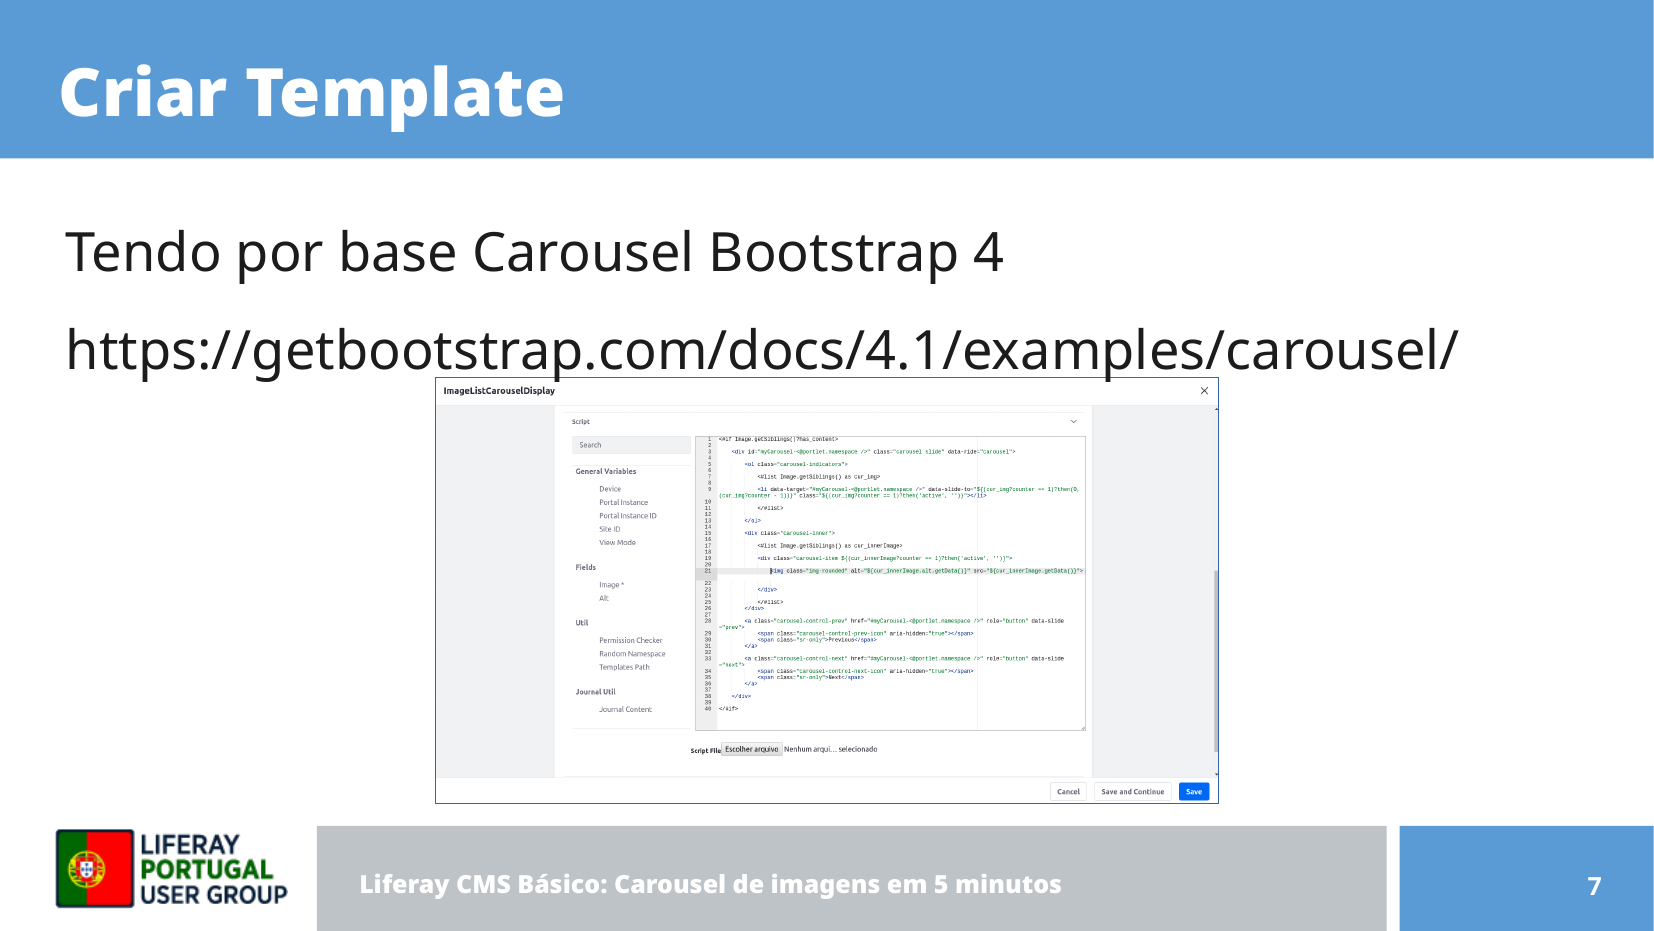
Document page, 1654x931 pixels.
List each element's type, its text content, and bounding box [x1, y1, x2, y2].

text_box Tendo por base Carousel Bootstrap 4 https://getbootstrap.com/docs/4.1/examples/carousel/ [65, 213, 1568, 355]
picture [435, 377, 1219, 804]
picture [55, 751, 288, 931]
title Criar Template [59, 29, 1567, 137]
